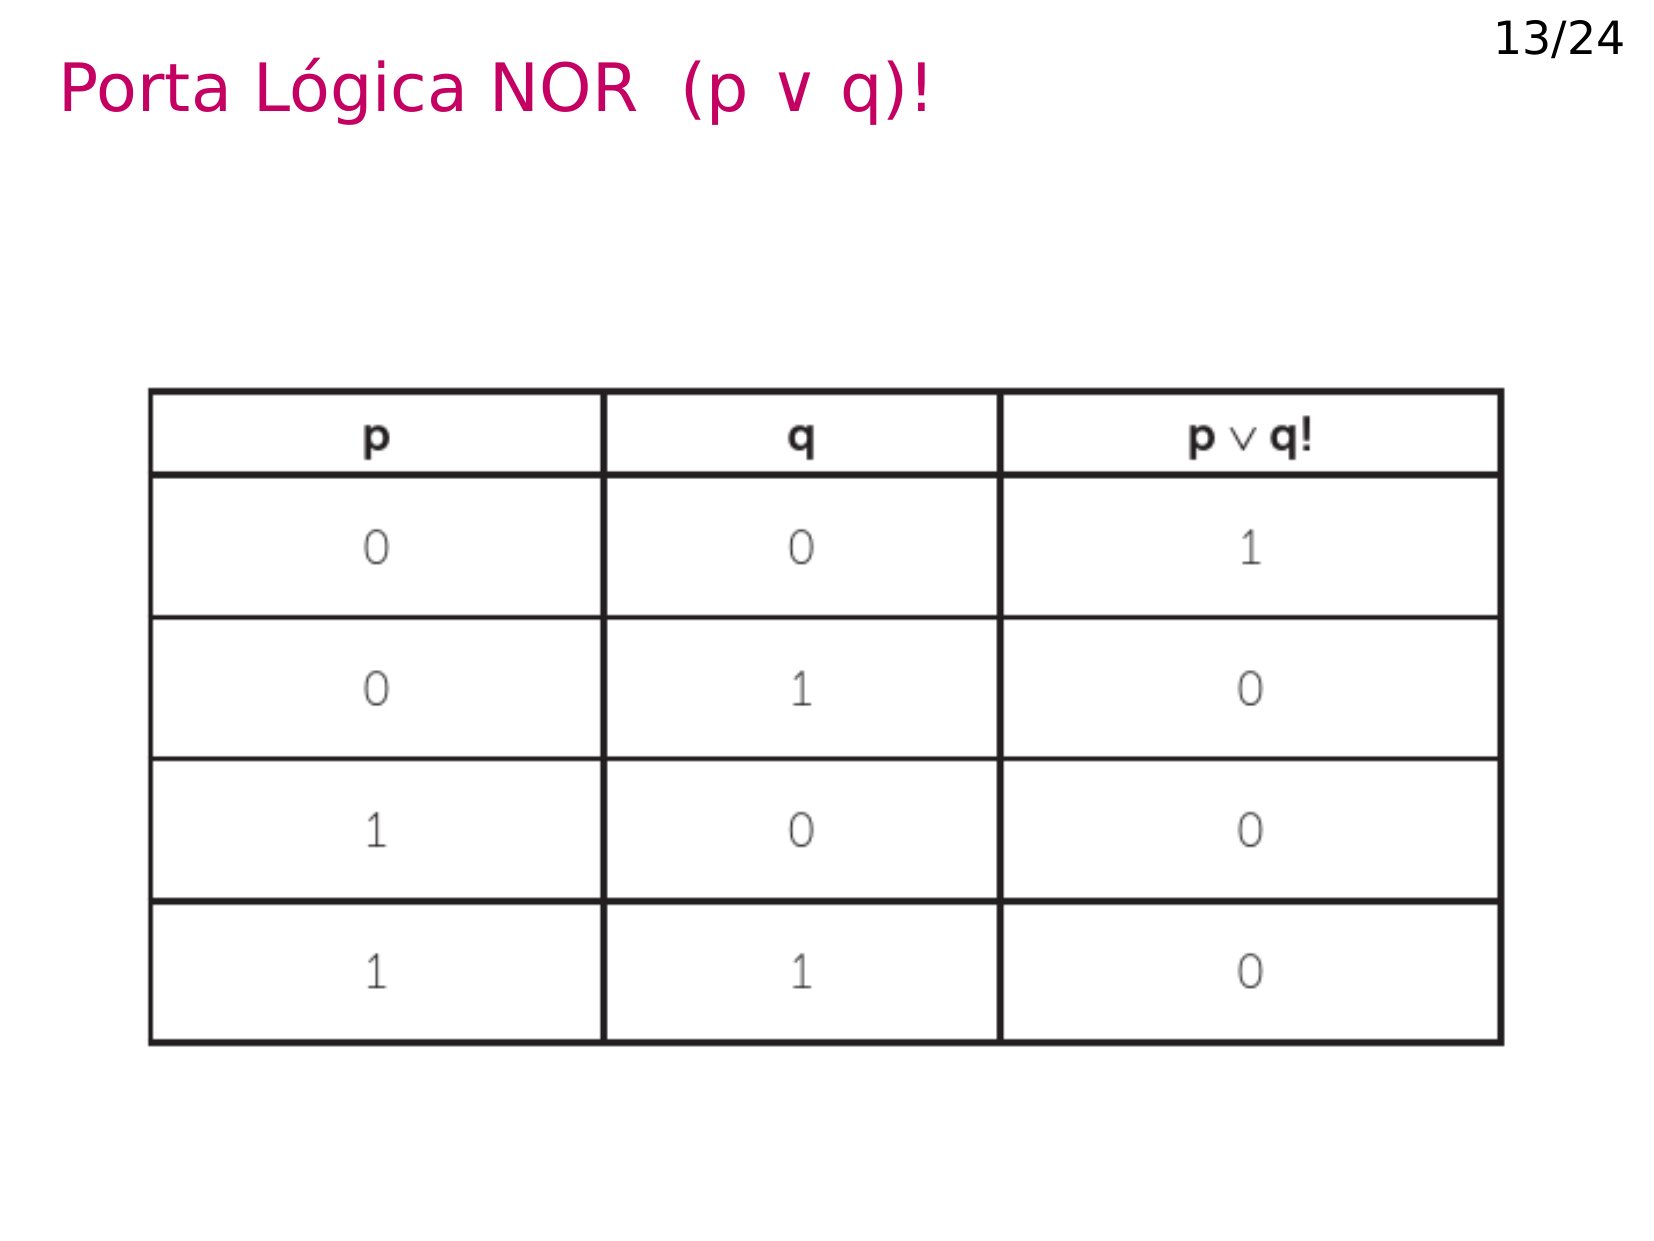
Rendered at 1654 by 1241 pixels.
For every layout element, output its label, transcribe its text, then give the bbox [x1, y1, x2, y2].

picture [142, 384, 1512, 1063]
title Porta Lógica NOR (p ∨ q)! [59, 29, 1625, 148]
